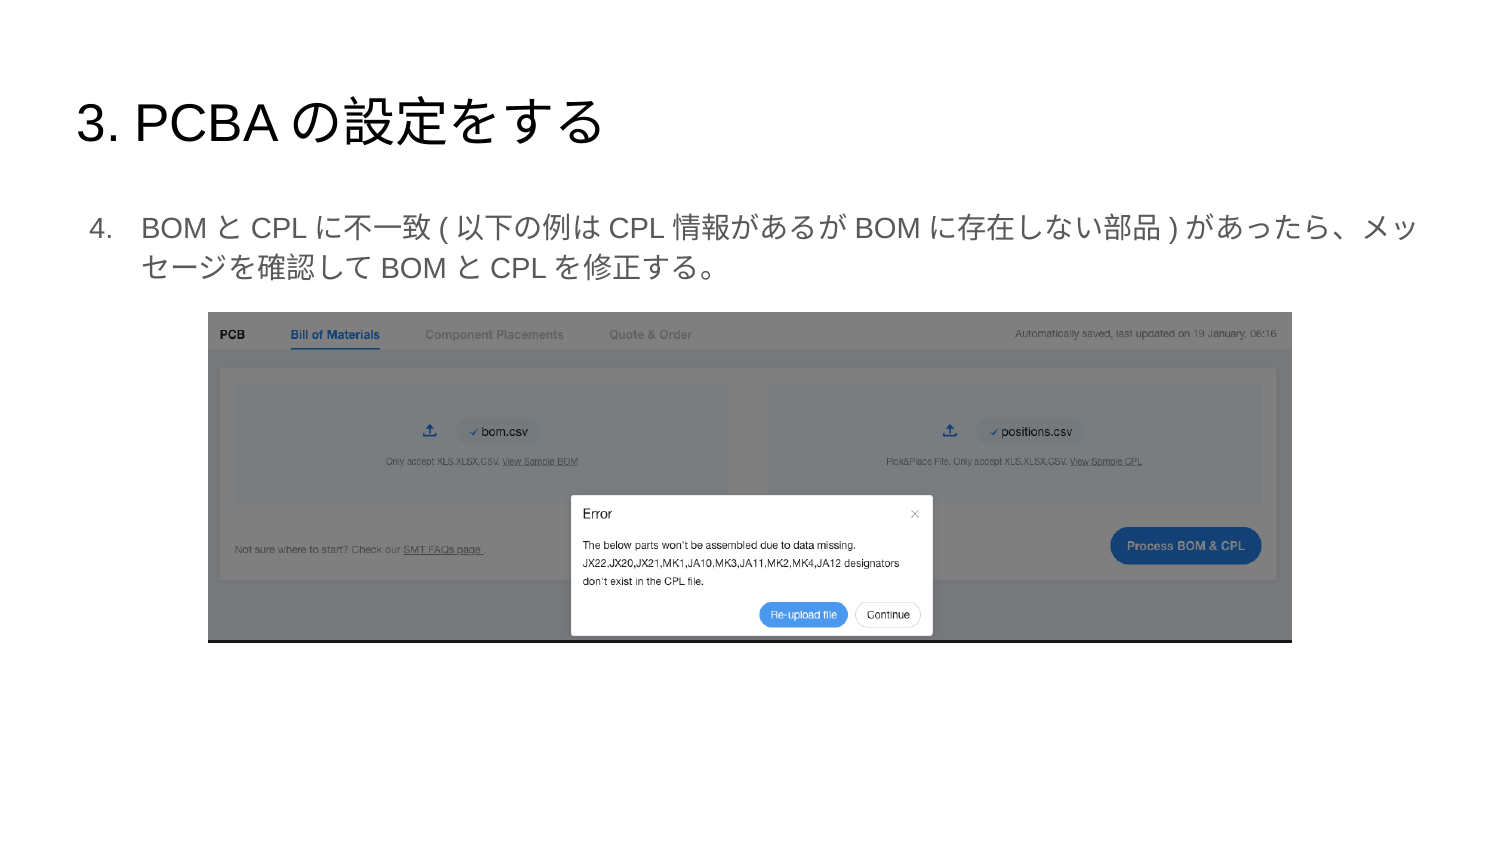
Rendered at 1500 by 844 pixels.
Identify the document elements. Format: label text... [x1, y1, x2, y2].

title PCBAの設定をする [51, 72, 1449, 167]
list BOMとCPLに不一致(以下の例はCPL情報があるがBOMに存在しない部品)があったら、メッセージを確認してBOMとCPLを修正する。 [51, 189, 1449, 750]
picture [208, 312, 1292, 643]
